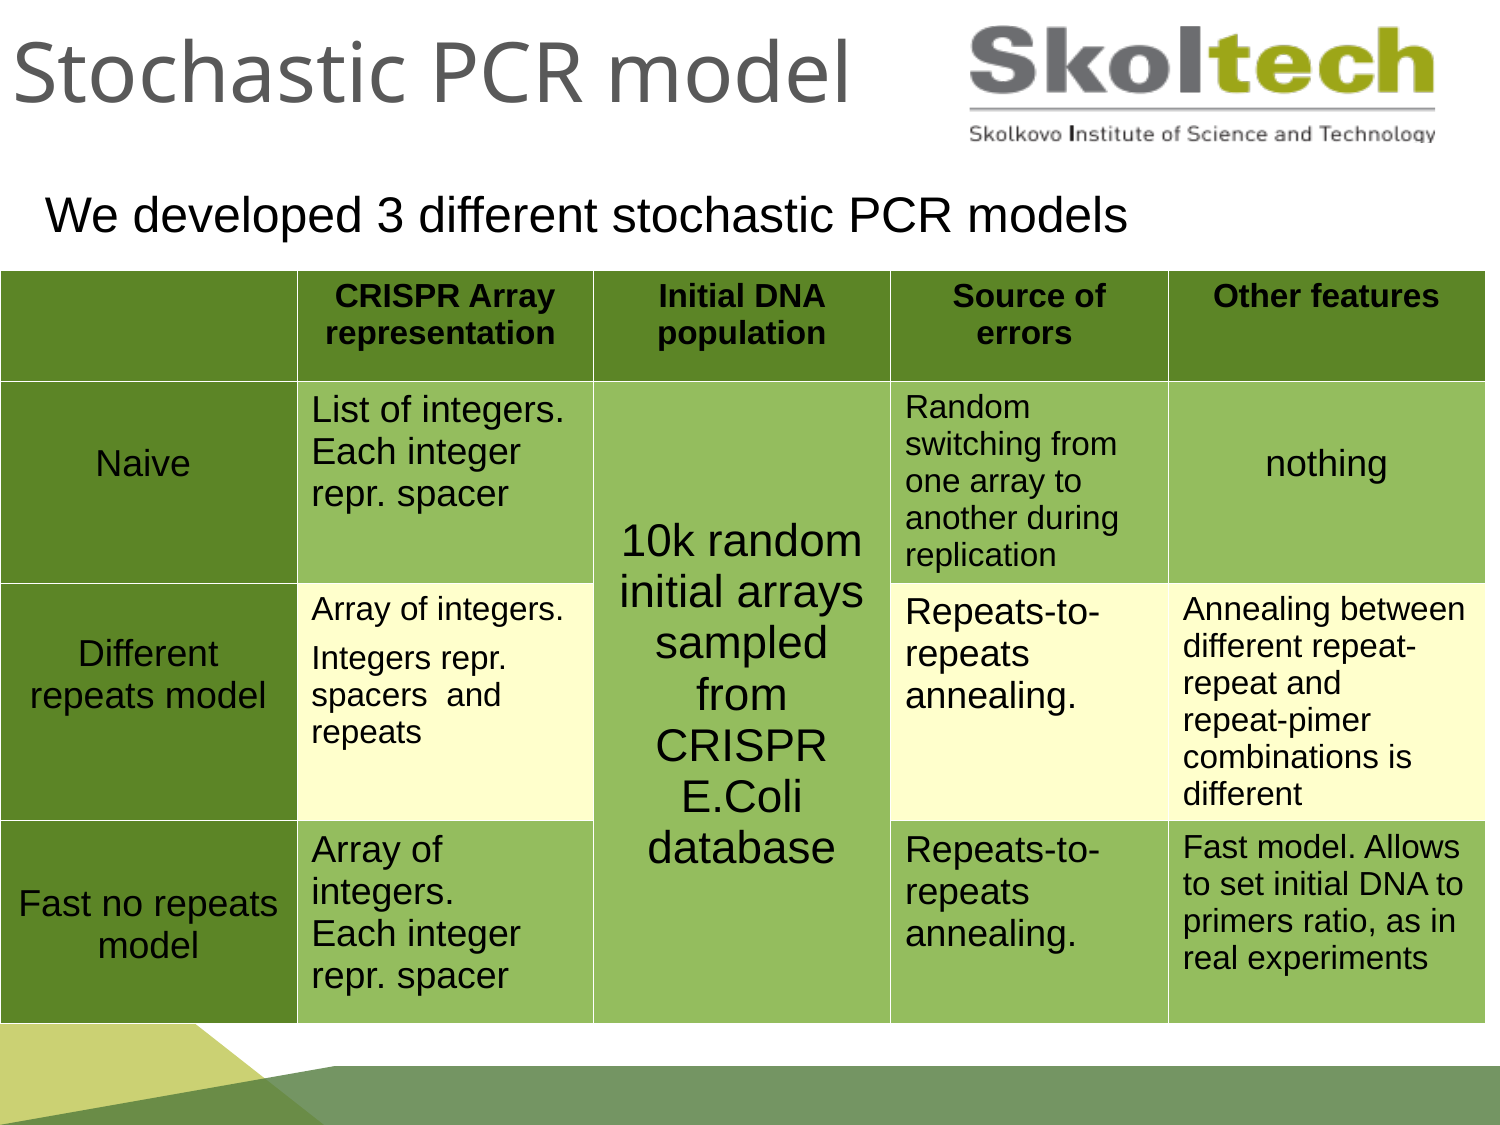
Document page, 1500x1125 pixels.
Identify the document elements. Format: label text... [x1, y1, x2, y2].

text_box We developed 3 different stochastic PCR models [30, 179, 1366, 251]
table_cell Array of integers. Each integer repr. spacer [298, 821, 593, 1023]
table_cell Naive [1, 382, 297, 583]
table_cell Annealing between different repeat-repeat and repeat-pimer combinations is different [1169, 584, 1485, 820]
table_header Initial DNA population [594, 271, 890, 381]
table_cell Fast no repeats model [1, 821, 297, 1023]
table_cell 10k random initial arrays sampled from CRISPR E.Coli database [594, 382, 890, 1023]
table_header Other features [1169, 271, 1485, 381]
title Stochastic PCR model [12, 3, 988, 139]
table_cell Repeats-to-repeats annealing. [891, 584, 1168, 820]
table_cell List of integers. Each integer repr. spacer [298, 382, 593, 583]
table_cell nothing [1169, 382, 1485, 583]
table_cell Array of integers. Integers repr. spacers and repeats [298, 584, 593, 820]
table_cell Different repeats model [1, 584, 297, 820]
table_header Source of errors [891, 271, 1168, 381]
table_cell Fast model. Allows to set initial DNA to primers ratio, as in real experiments [1169, 821, 1485, 1023]
table_header CRISPR Array representation [298, 271, 593, 381]
table_header [1, 271, 297, 381]
table_cell Repeats-to-repeats annealing. [891, 821, 1168, 1023]
table_cell Random switching from one array to another during replication [891, 382, 1168, 583]
